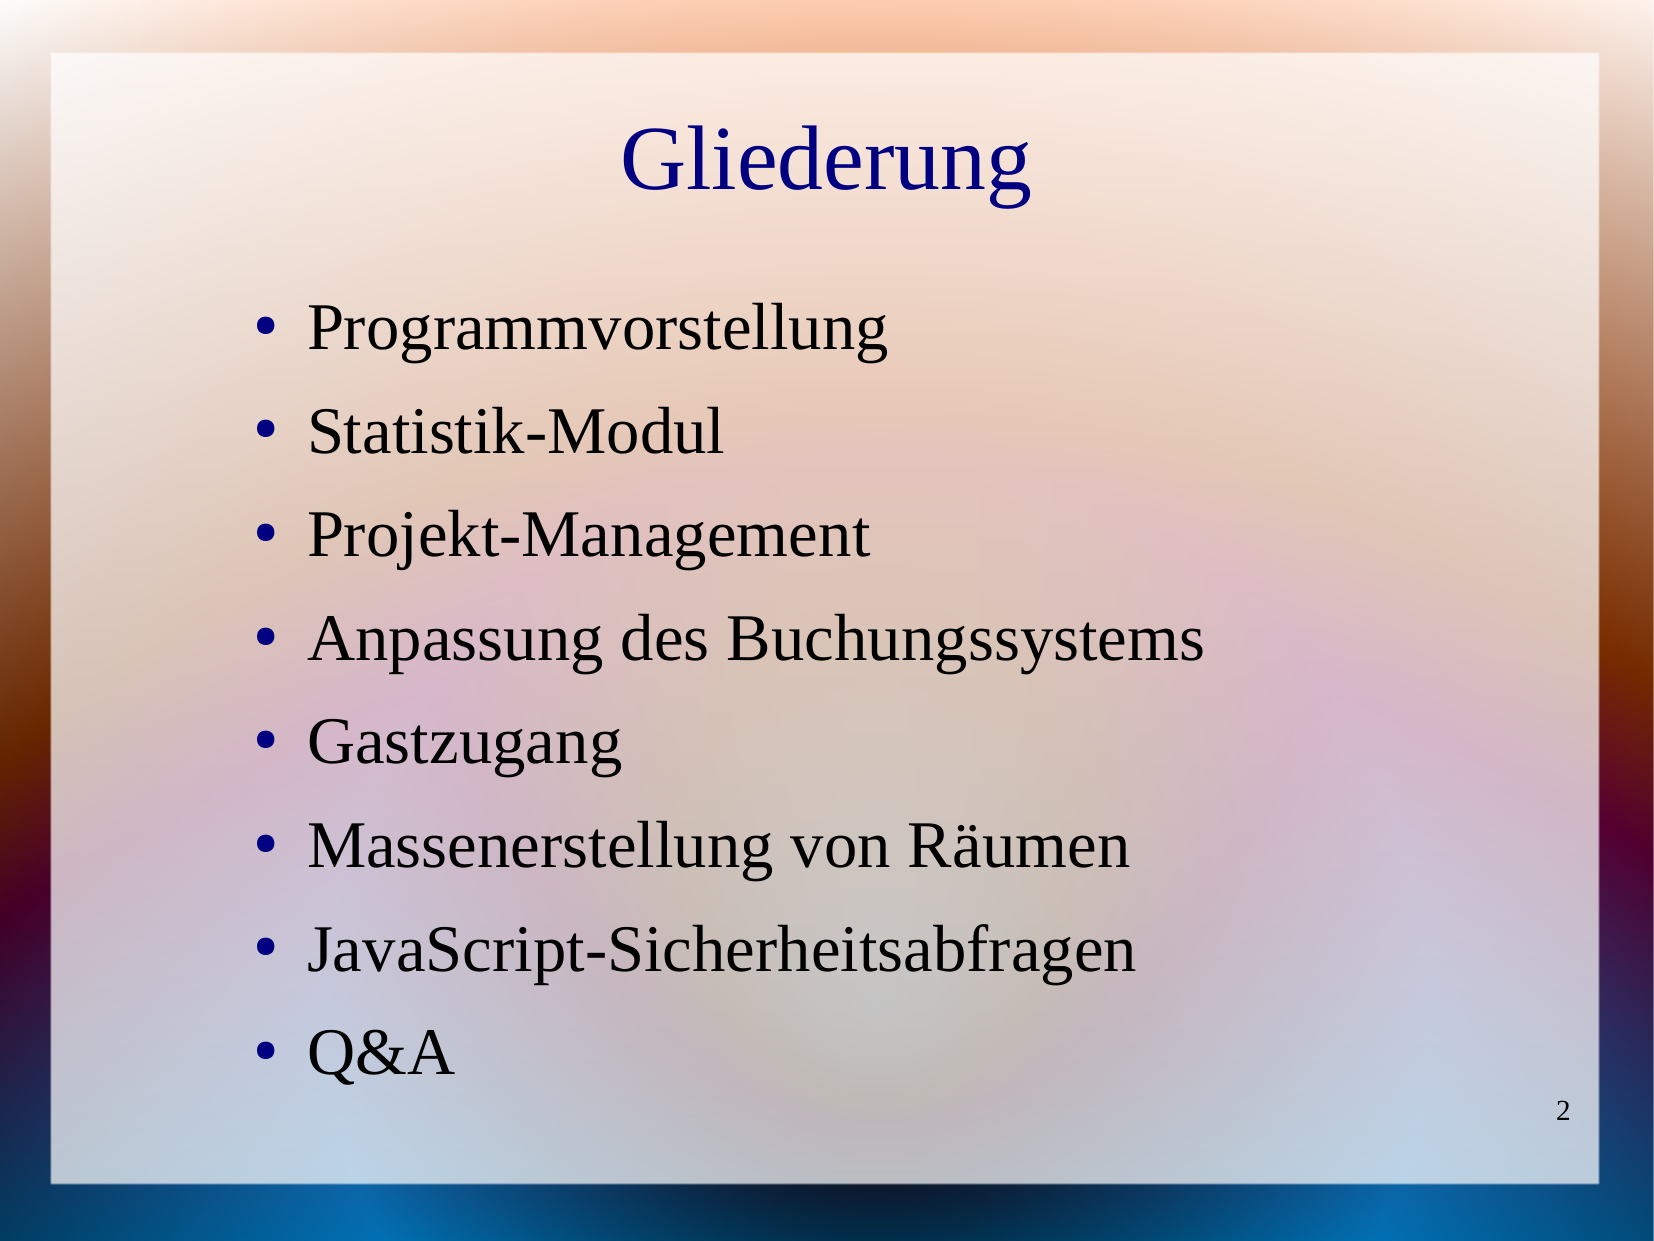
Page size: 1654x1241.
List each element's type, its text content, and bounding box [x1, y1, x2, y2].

picture [0, 0, 1654, 1241]
list Programmvorstellung Statistik-Modul Projekt-Management Anpassung des Buchungssystems Gastzugang Massenerstellung von Räumen JavaScript-Sicherheitsabfragen Q&A [236, 290, 1571, 1094]
title Gliederung [82, 55, 1571, 263]
